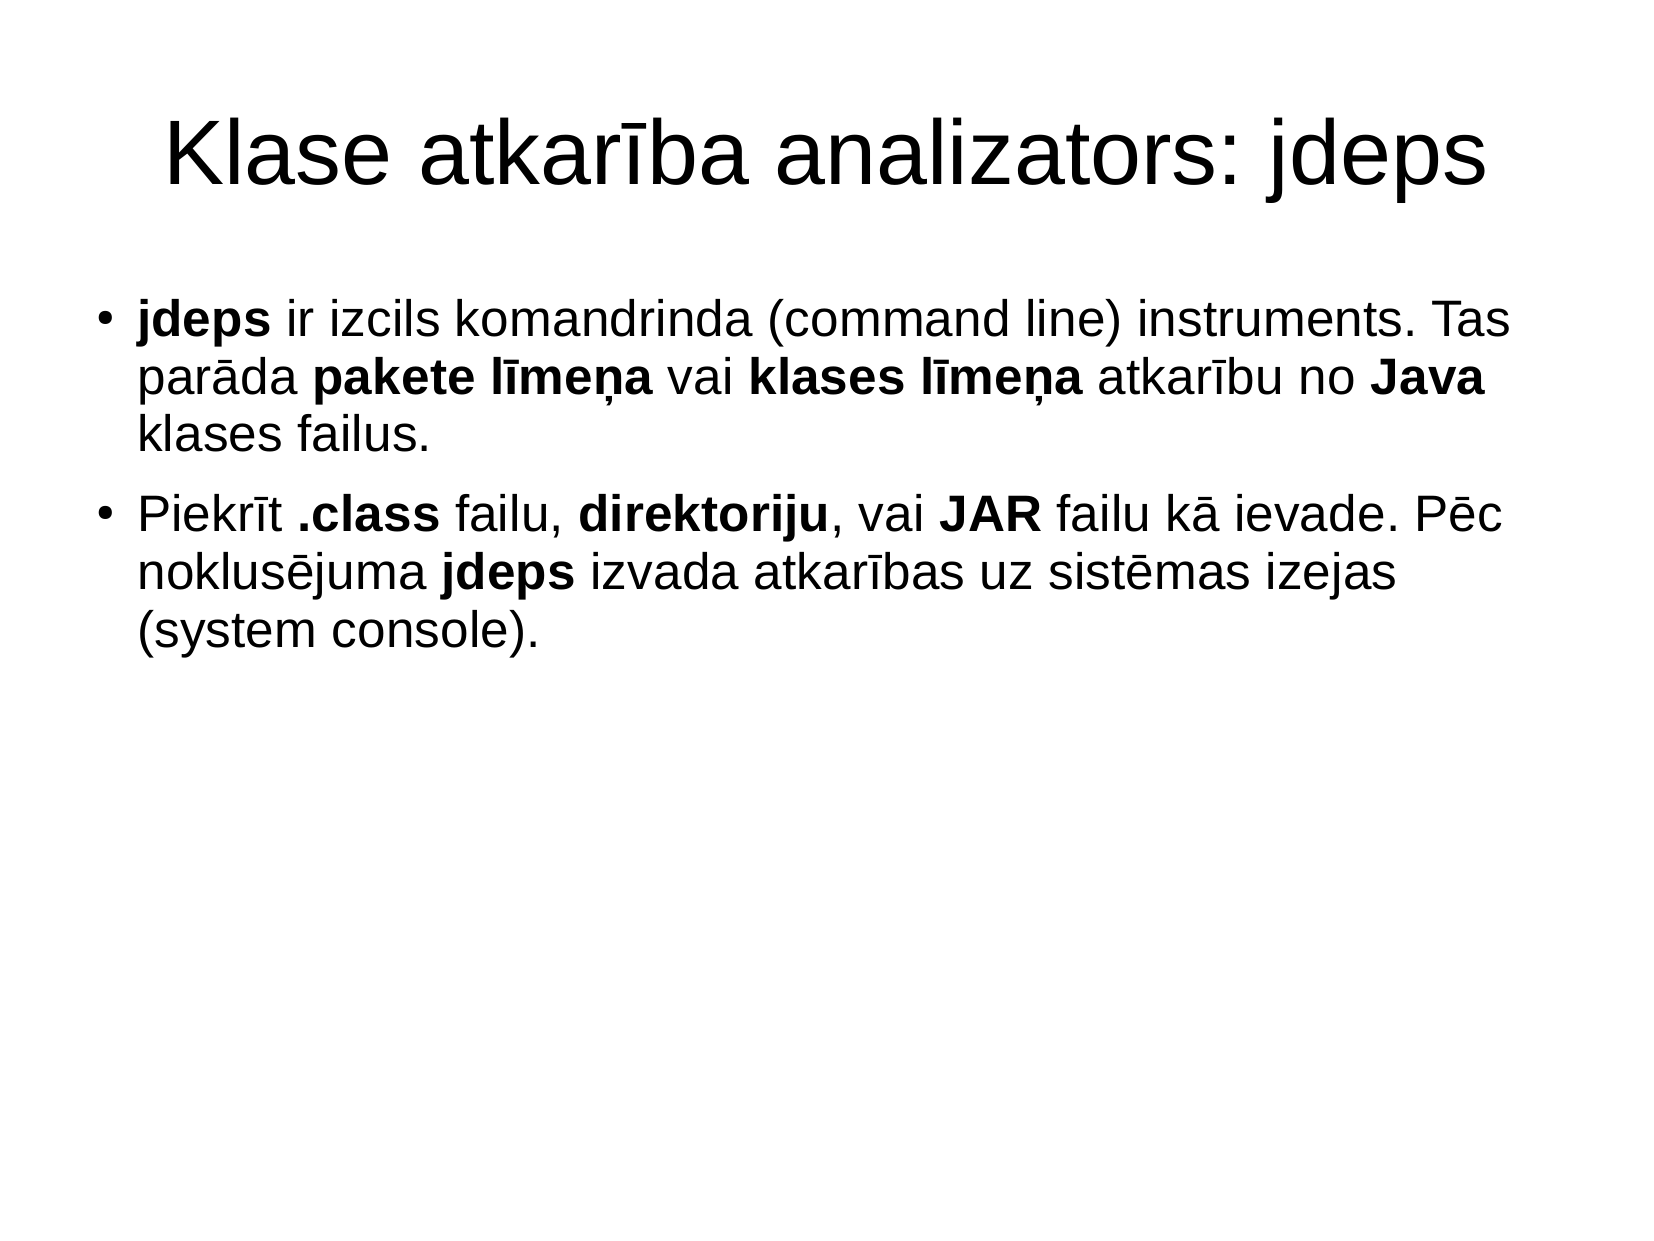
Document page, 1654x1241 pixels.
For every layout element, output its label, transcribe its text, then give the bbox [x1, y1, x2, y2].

list jdeps ir izcils komandrinda (command line) instruments. Tas parāda pakete līmeņa vai klases līmeņa atkarību no Java klases failus. Piekrīt .class failu, direktoriju, vai JAR failu kā ievade. Pēc noklusējuma jdeps izvada atkarības uz sistēmas izejas (system console). [82, 290, 1576, 661]
title Klase atkarība analizators: jdeps [82, 49, 1571, 257]
